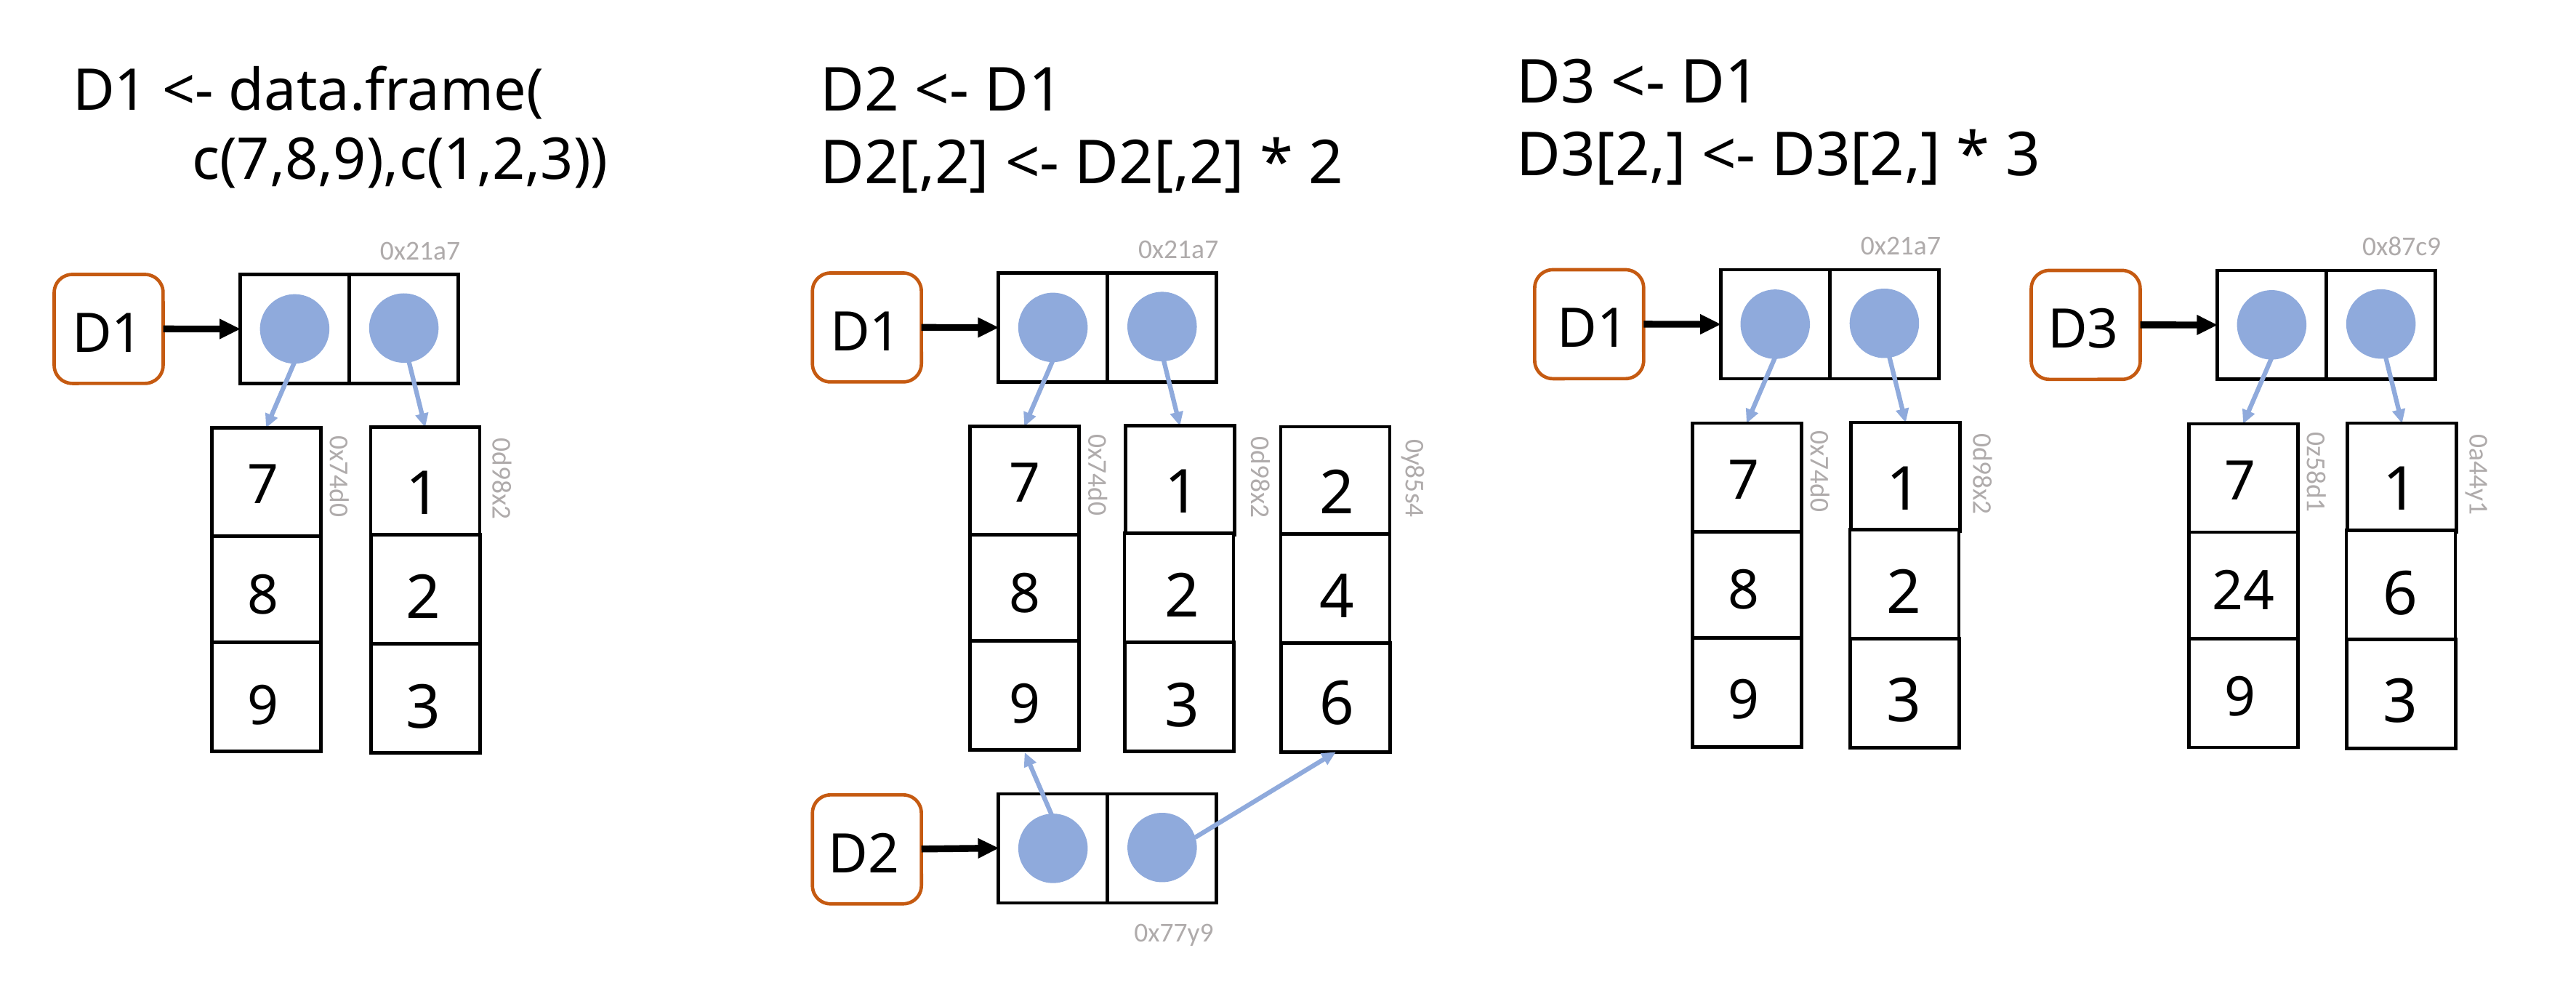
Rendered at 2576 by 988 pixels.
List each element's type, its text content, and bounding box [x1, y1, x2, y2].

text_box 7 [2213, 439, 2267, 516]
text_box 9 [998, 663, 1052, 740]
text_box 1 [1124, 643, 1234, 752]
text_box 1 [2189, 423, 2298, 532]
text_box [1534, 269, 1644, 379]
text_box [998, 793, 1217, 903]
text_box 8 [1717, 549, 1771, 626]
text_box [240, 274, 459, 384]
text_box [812, 795, 922, 904]
text_box 1 [395, 448, 452, 532]
text_box 1 [1280, 426, 1390, 534]
text_box 0x74d0 [1799, 419, 1843, 523]
text_box 2 [395, 552, 452, 636]
text_box 1 [212, 642, 321, 752]
text_box 1 [371, 644, 480, 753]
text_box 0x77y9 [1123, 909, 1225, 952]
text_box 0x21a7 [1850, 222, 1952, 266]
text_box 1 [1154, 446, 1210, 531]
text_box 7 [998, 442, 1052, 519]
text_box 2 [1876, 547, 1933, 632]
text_box 2 [1154, 550, 1210, 635]
text_box 1 [1281, 643, 1390, 752]
text_box 1 [970, 640, 1079, 750]
text_box 6 [2372, 548, 2429, 632]
text_box 9 [2213, 656, 2267, 733]
text_box D1 [819, 290, 913, 367]
text_box 2 [1308, 448, 1365, 531]
text_box [54, 274, 164, 384]
text_box 0x74d0 [1077, 423, 1122, 527]
text_box 1 [2372, 444, 2429, 529]
text_box 3 [1876, 656, 1933, 740]
text_box 0x21a7 [1127, 225, 1230, 270]
text_box 1 [2189, 532, 2298, 638]
text_box 4 [1308, 552, 1365, 636]
text_box D3 [2037, 288, 2130, 365]
text_box D1 [1546, 287, 1640, 364]
text_box 1 [2346, 640, 2456, 749]
text_box 0z58d1 [2296, 421, 2340, 523]
text_box 6 [1308, 659, 1365, 742]
text_box 1 [1876, 443, 1933, 528]
text_box 0d98x2 [481, 427, 526, 531]
text_box [2031, 270, 2141, 379]
text_box 1 [2189, 638, 2298, 748]
text_box 0y85s4 [1394, 428, 1438, 529]
text_box 9 [236, 664, 290, 742]
text_box D2 <- D1 D2[,2] <- D2[,2] * 2 [809, 45, 1371, 201]
text_box 9 [1717, 658, 1771, 735]
text_box 7 [236, 443, 290, 521]
text_box 1 [1850, 638, 1960, 748]
text_box 24 [2201, 550, 2285, 627]
text_box 1 [1851, 422, 1960, 531]
text_box D3 <- D1 D3[2,] <- D3[2,] * 3 [1506, 37, 2068, 193]
text_box 1 [212, 536, 321, 642]
text_box 0d98x2 [1962, 422, 2006, 526]
text_box D2 [817, 813, 911, 890]
text_box 1 [1692, 638, 1802, 747]
text_box 1 [970, 426, 1079, 534]
text_box 1 [371, 534, 480, 644]
text_box 1 [1850, 529, 1959, 639]
text_box [1720, 269, 1939, 379]
text_box 7 [1717, 438, 1771, 515]
text_box 1 [970, 534, 1079, 640]
text_box 0a44y1 [2458, 423, 2503, 526]
text_box 0x87c9 [2351, 222, 2452, 267]
text_box 3 [395, 662, 452, 746]
text_box 1 [212, 427, 321, 536]
text_box 3 [1154, 660, 1210, 744]
text_box 1 [1125, 425, 1235, 535]
text_box 1 [371, 427, 480, 534]
text_box [2217, 270, 2436, 379]
text_box [812, 273, 922, 382]
text_box 0x74d0 [319, 425, 363, 529]
text_box 0d98x2 [1239, 425, 1284, 529]
text_box 1 [1692, 422, 1802, 531]
text_box 1 [1692, 531, 1802, 638]
text_box 1 [2346, 530, 2456, 640]
text_box D1 <- data.frame( c(7,8,9),c(1,2,3)) [62, 47, 619, 197]
text_box 8 [236, 553, 290, 630]
text_box D1 [61, 292, 154, 369]
text_box 1 [1280, 534, 1390, 643]
text_box 8 [998, 552, 1052, 629]
text_box 1 [2347, 423, 2457, 532]
text_box 3 [2372, 656, 2429, 740]
text_box 0x21a7 [369, 227, 472, 271]
text_box [998, 273, 1217, 382]
text_box 1 [1124, 533, 1234, 643]
